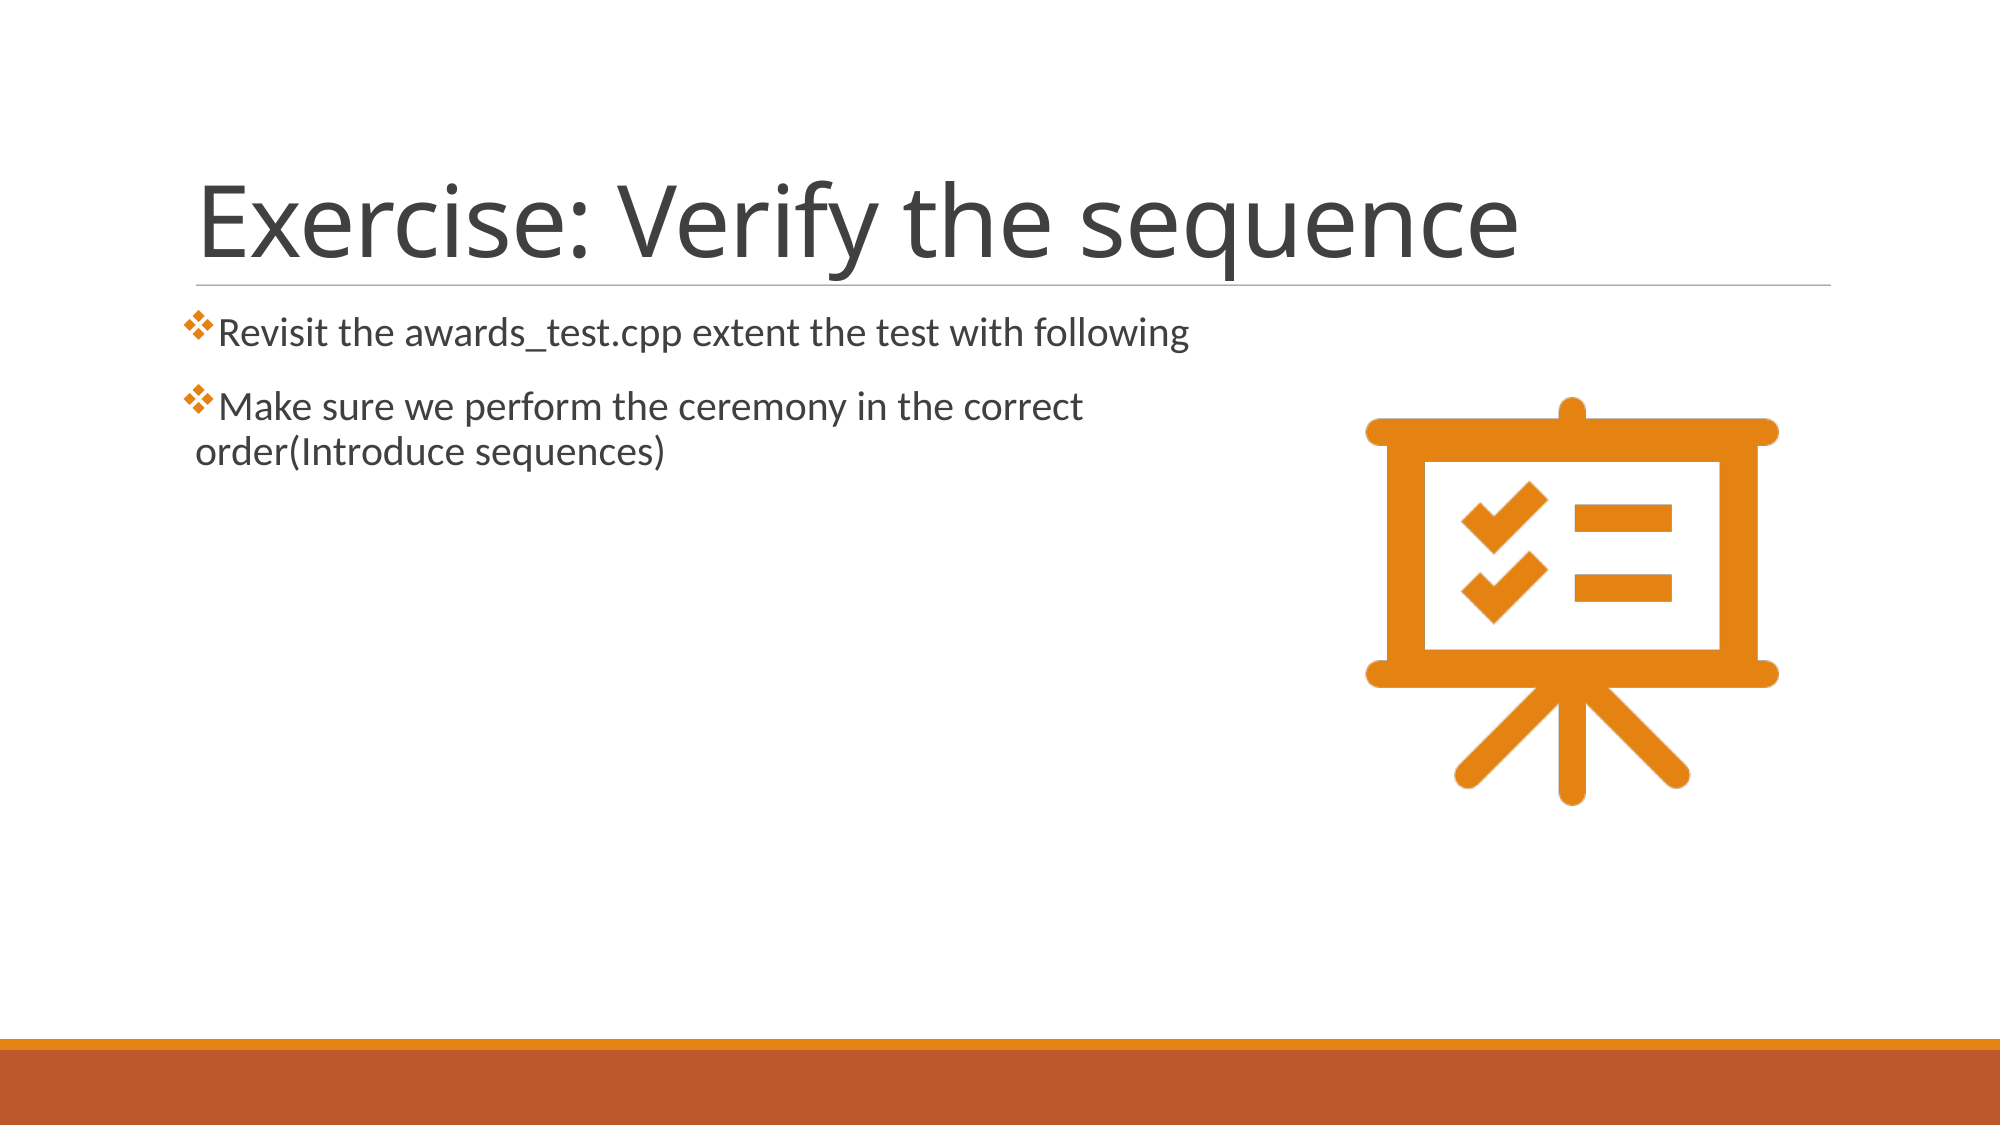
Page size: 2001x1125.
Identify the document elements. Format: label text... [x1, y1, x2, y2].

list Revisit the awards_test.cpp extent the test with following Make sure we perform the ceremony in the correct order(Introduce sequences) [180, 302, 1239, 963]
title Exercise: Verify the sequence [180, 47, 1830, 285]
picture [1315, 341, 1830, 857]
